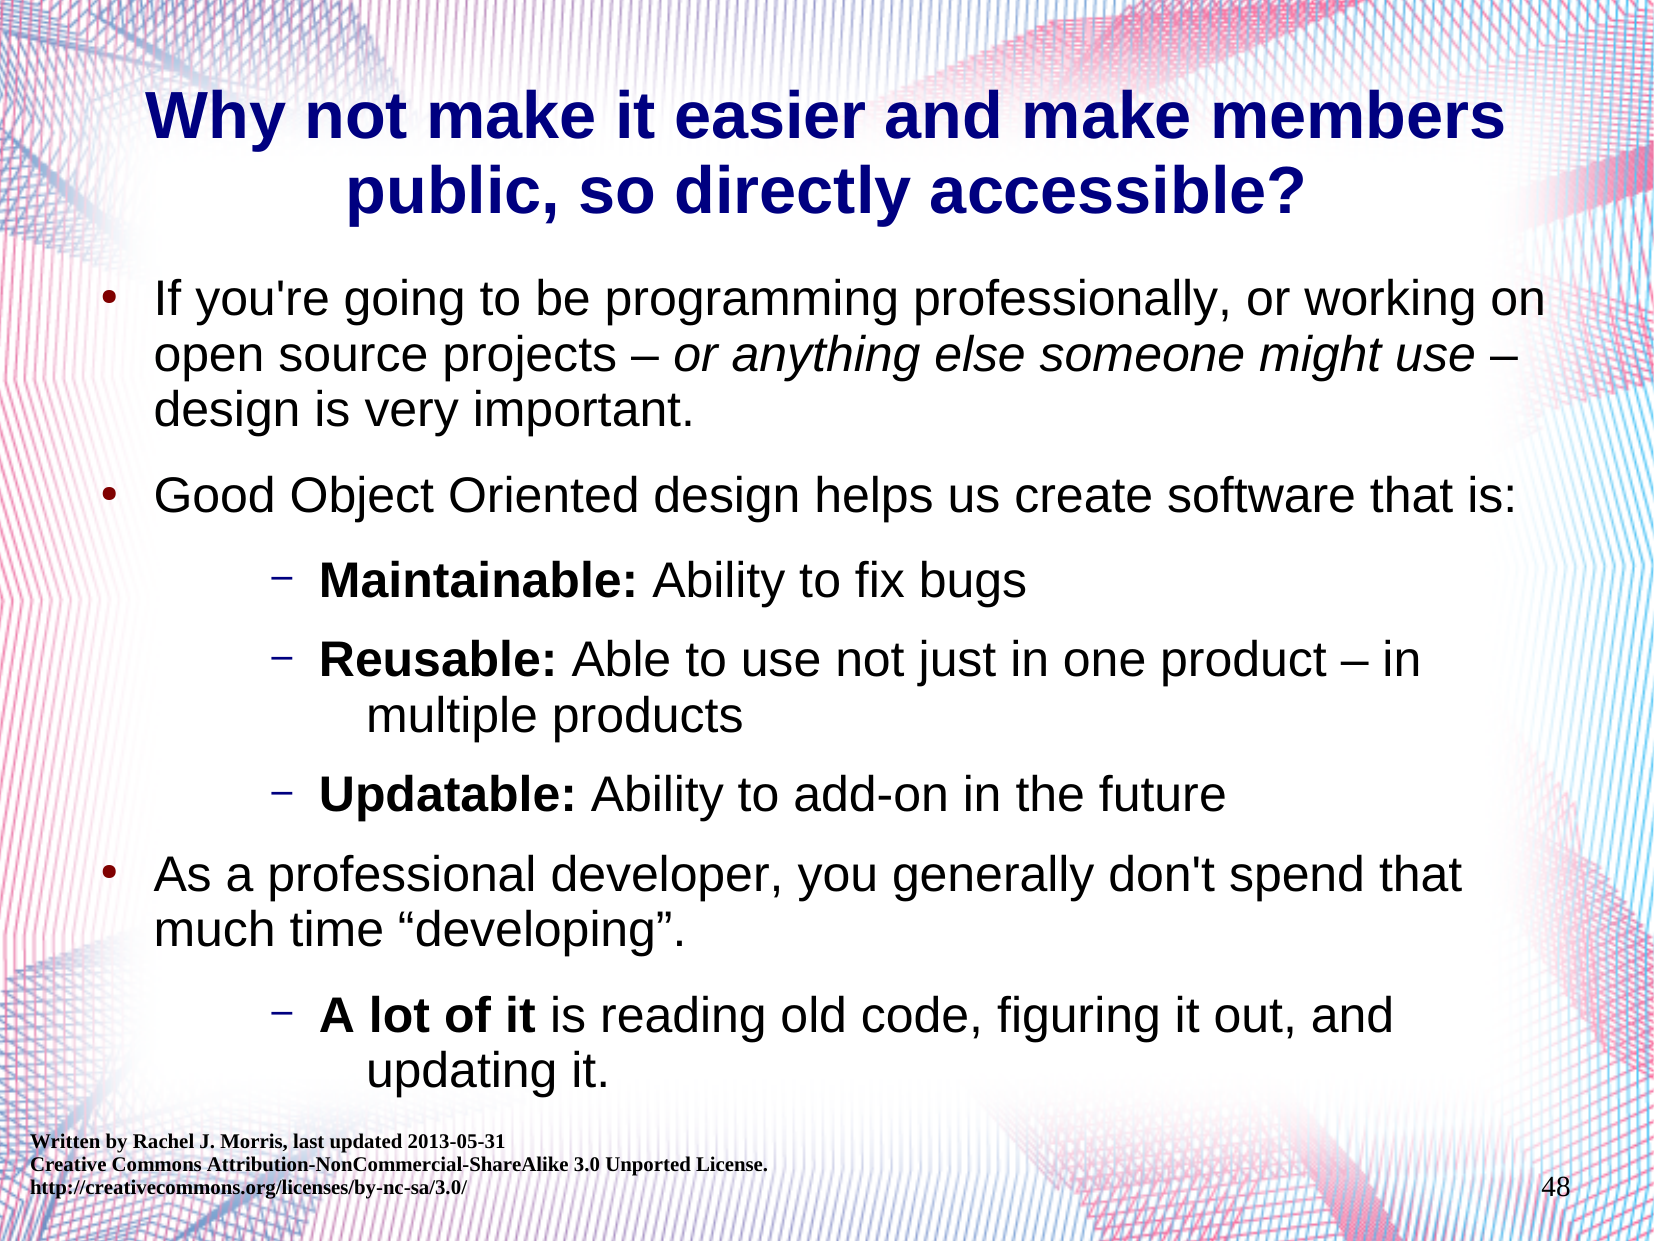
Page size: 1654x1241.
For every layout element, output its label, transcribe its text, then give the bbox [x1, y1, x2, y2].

list If you're going to be programming professionally, or working on open source projects – or anything else someone might use – design is very important. Good Object Oriented design helps us create software that is: Maintainable: Ability to fix bugs Reusable: Able to use not just in one product – in multiple products Updatable: Ability to add-on in the future As a professional developer, you generally don't spend that much time “developing”. A lot of it is reading old code, figuring it out, and updating it. [82, 270, 1571, 1099]
title Why not make it easier and make members public, so directly accessible? [82, 49, 1571, 257]
picture [0, 0, 1654, 1241]
